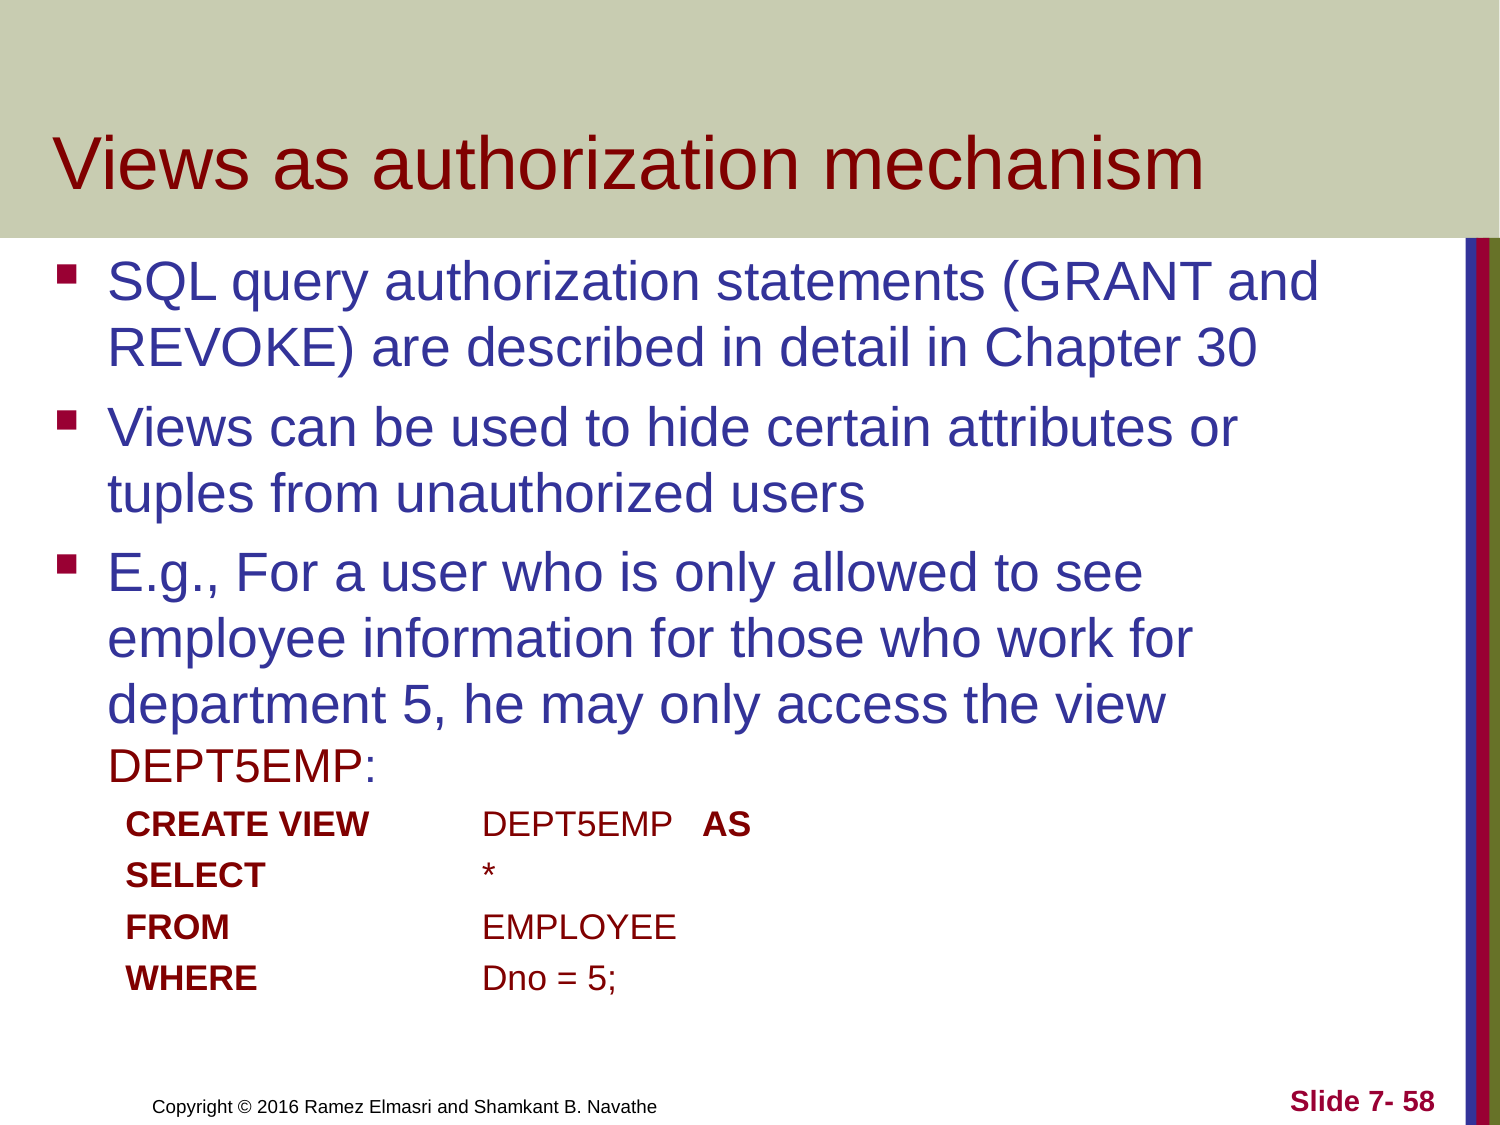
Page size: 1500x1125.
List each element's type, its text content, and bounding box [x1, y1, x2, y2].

text_box Slide 7- <number> [1137, 1050, 1450, 1125]
list SQL query authorization statements (GRANT and REVOKE) are described in detail in Chapter 30 Views can be used to hide certain attributes or tuples from unauthorized users E.g., For a user who is only allowed to see employee information for those who work for department 5, he may only access the view DEPT5EMP: CREATE VIEW DEPT5EMP AS SELECT * FROM EMPLOYEE WHERE Dno = 5; [39, 237, 1400, 1013]
title Views as authorization mechanism [37, 49, 1317, 213]
